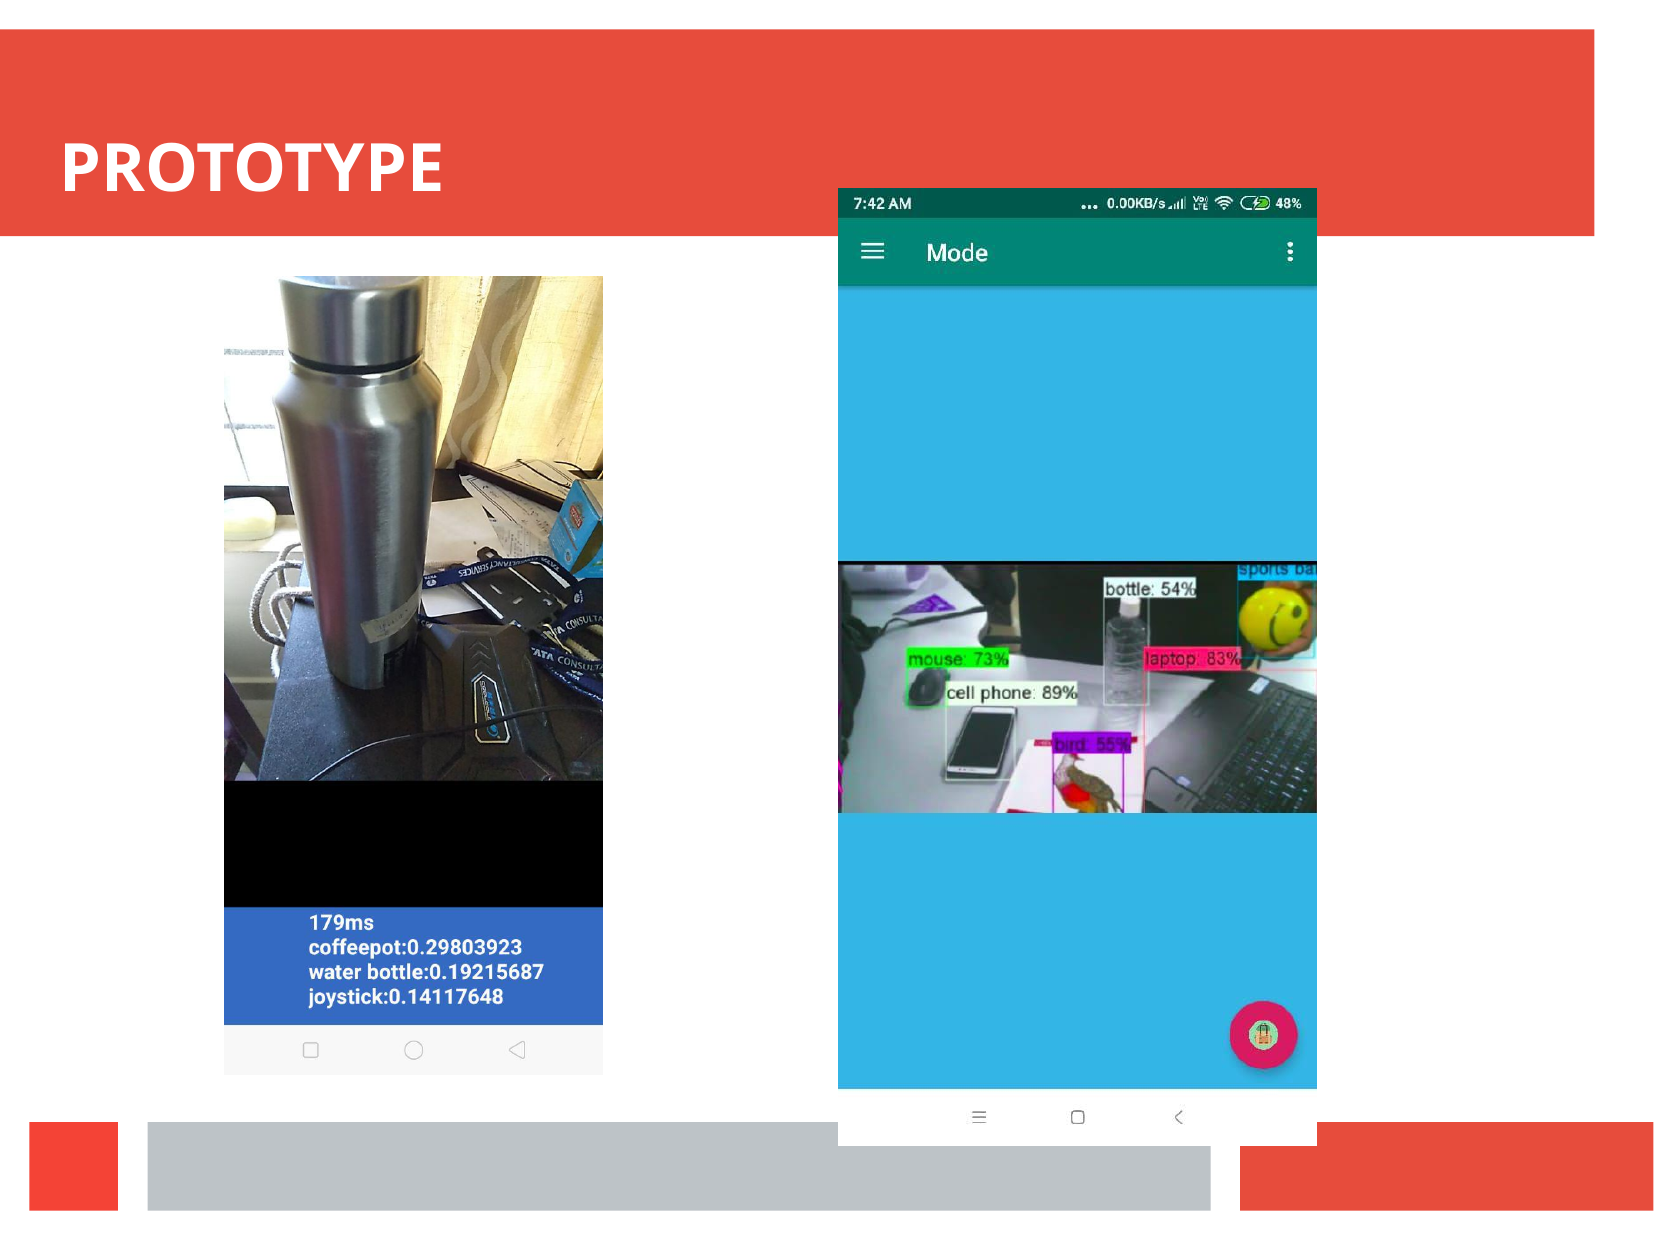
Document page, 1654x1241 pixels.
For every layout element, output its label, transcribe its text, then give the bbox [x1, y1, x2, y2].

picture [224, 276, 603, 1075]
title PROTOTYPE [59, 59, 1595, 207]
picture [838, 188, 1317, 1146]
